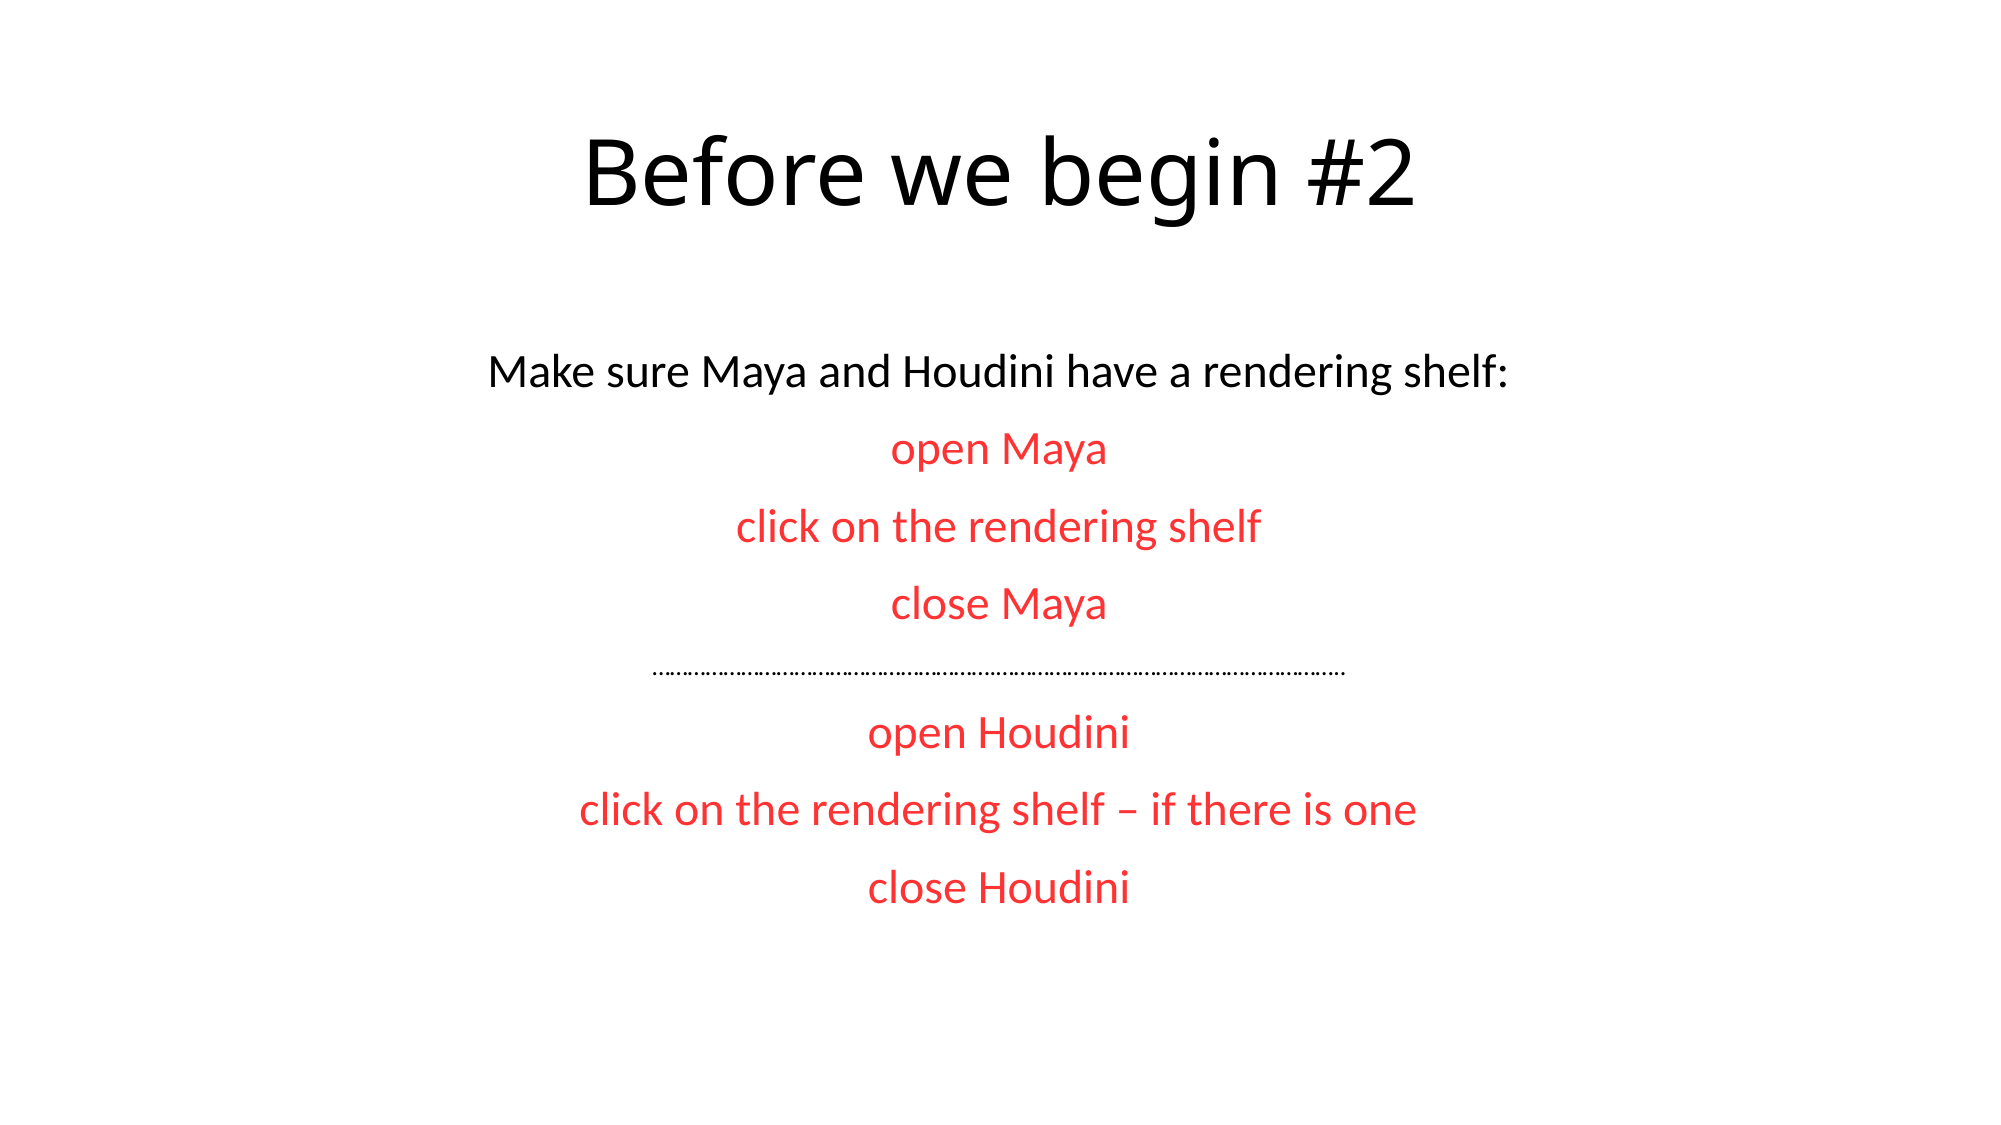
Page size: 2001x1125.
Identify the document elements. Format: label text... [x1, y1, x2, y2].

text_box Make sure Maya and Houdini have a rendering shelf: open Maya click on the rendering shelf close Maya ………………………………………………….………………………………………………….. open Houdini click on the rendering shelf – if there is one close Houdini [0, 330, 1999, 922]
text_box Before we begin #2 [137, 59, 1863, 278]
